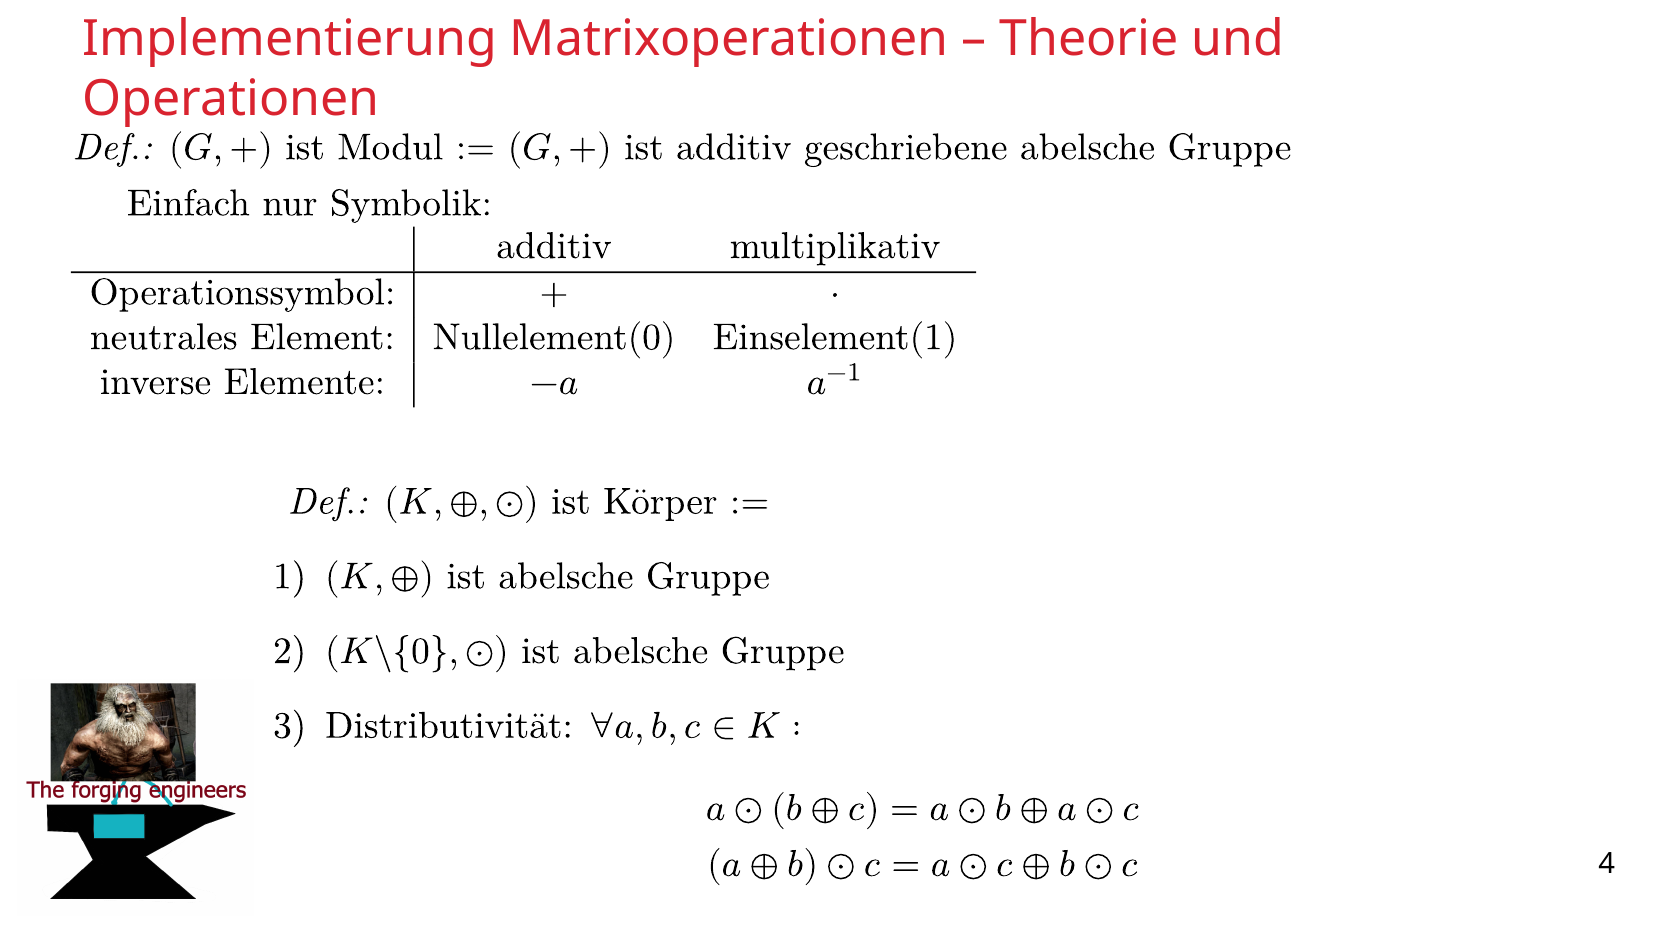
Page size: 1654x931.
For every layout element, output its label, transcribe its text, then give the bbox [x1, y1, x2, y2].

title Implementierung Matrixoperationen – Theorie und Operationen [82, 37, 1571, 95]
picture [271, 484, 1140, 887]
picture [70, 129, 1292, 170]
picture [70, 188, 977, 408]
picture [17, 679, 254, 916]
